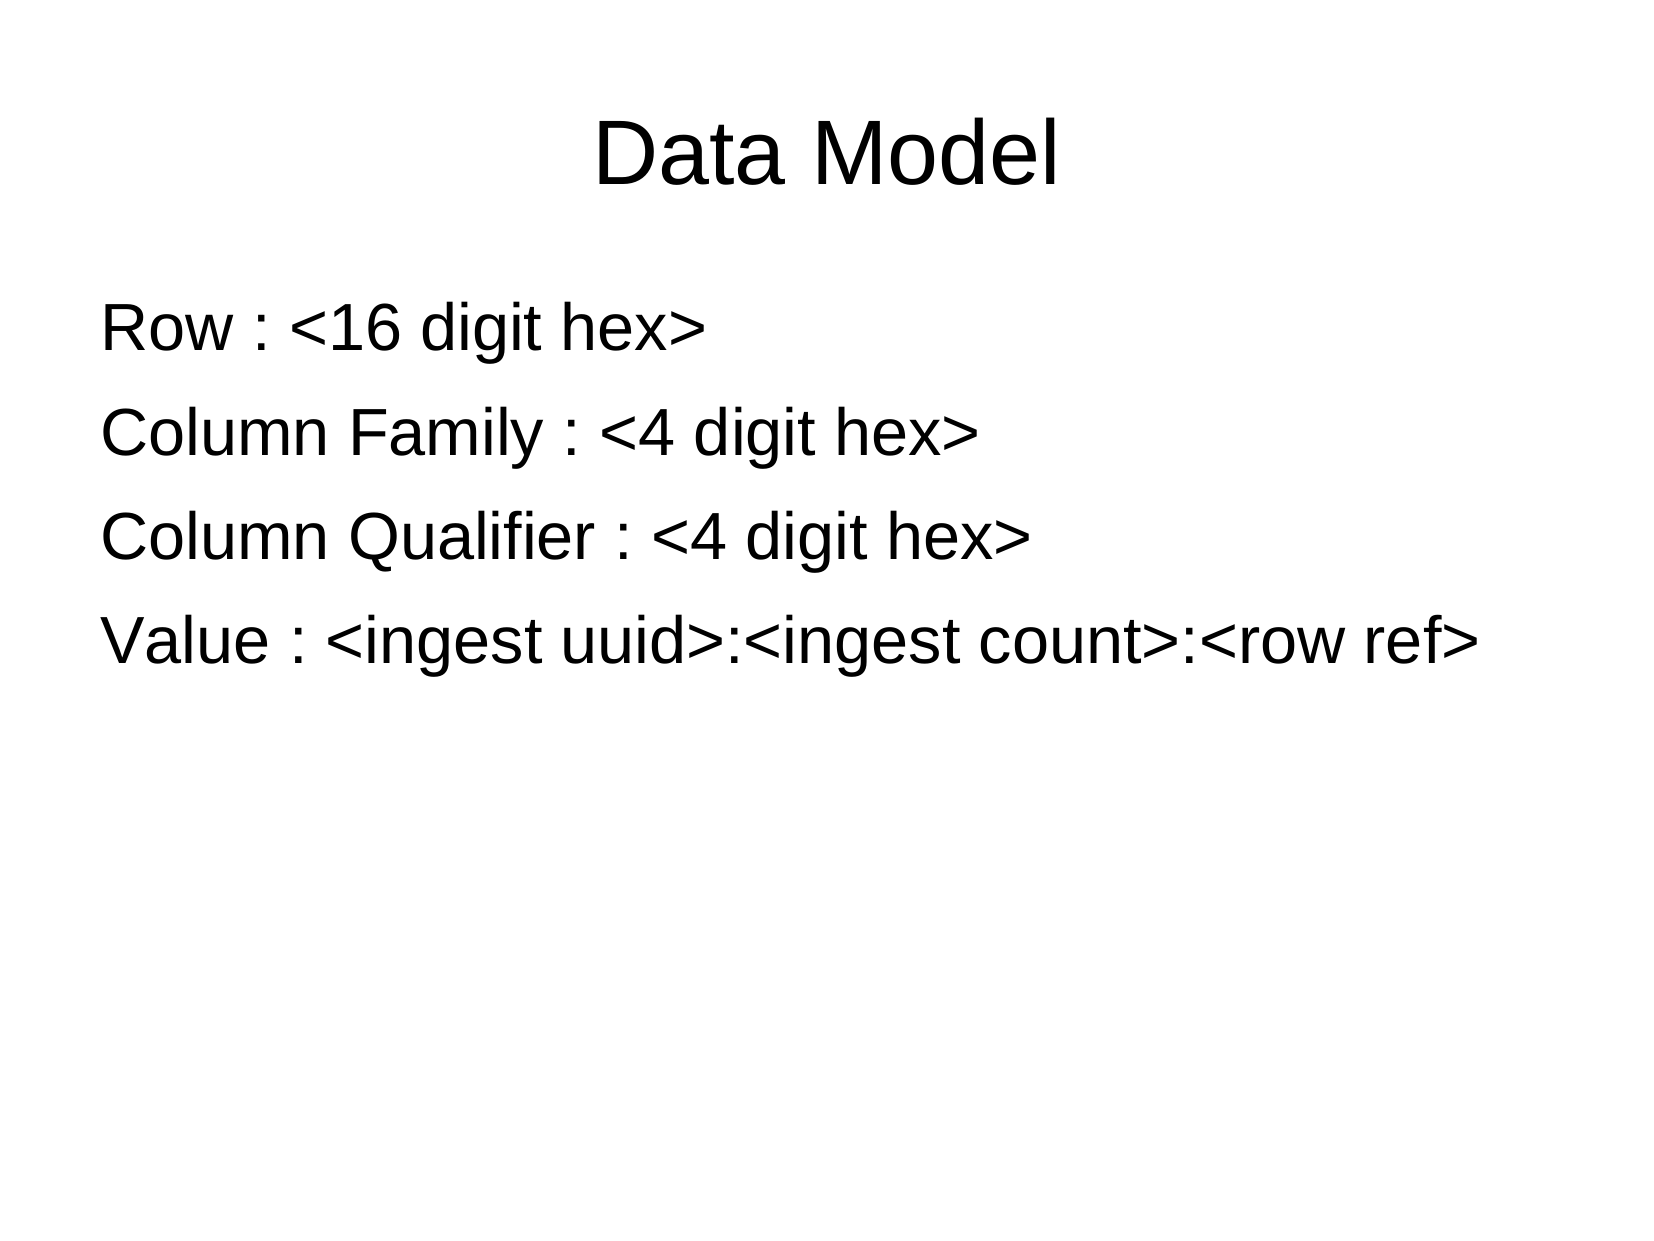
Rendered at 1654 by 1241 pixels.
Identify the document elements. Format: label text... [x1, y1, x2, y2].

list Row : <16 digit hex> Column Family : <4 digit hex> Column Qualifier : <4 digit hex> Value : <ingest uuid>:<ingest count>:<row ref> [82, 290, 1571, 1109]
title Data Model [82, 49, 1571, 257]
